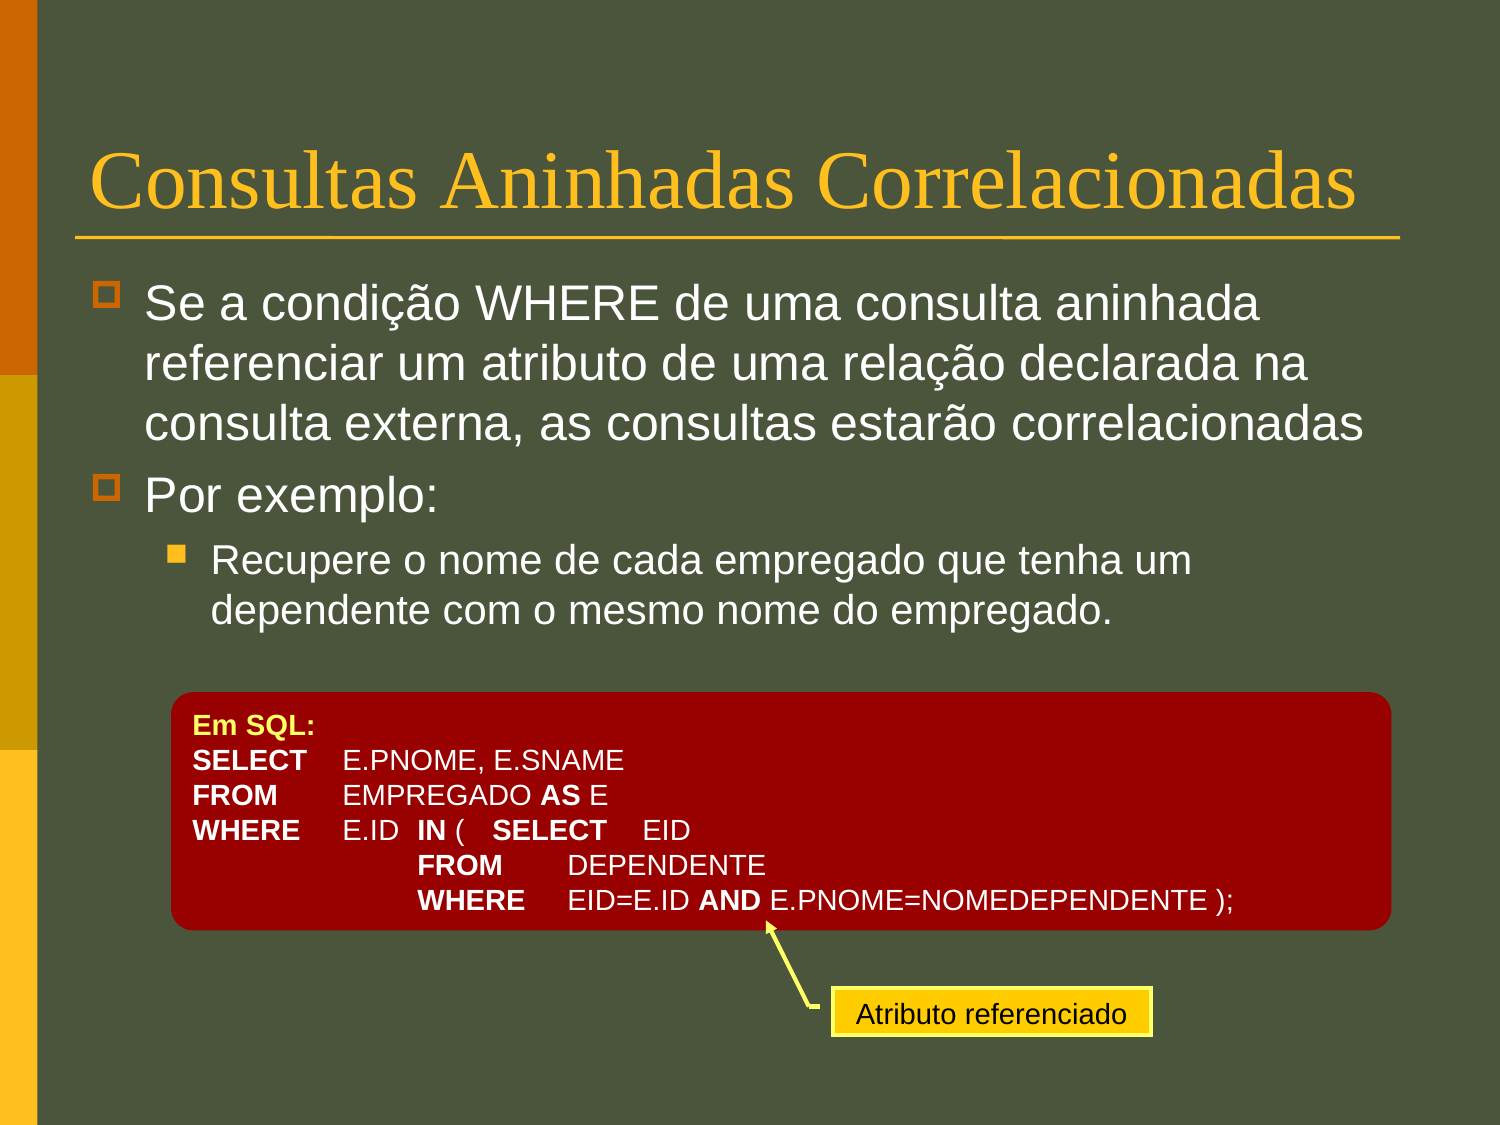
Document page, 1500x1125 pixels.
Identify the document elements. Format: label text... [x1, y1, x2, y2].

title Consultas Aninhadas Correlacionadas [75, 45, 1426, 233]
text_box Atributo referenciado [833, 988, 1151, 1035]
text_box Em SQL: SELECT E.PNOME, E.SNAME FROM EMPREGADO AS E WHERE E.ID IN ( SELECT EID FROM DEPENDENTE WHERE EID=E.ID AND E.PNOME=NOMEDEPENDENTE ); [171, 692, 1392, 931]
list Se a condição WHERE de uma consulta aninhada referenciar um atributo de uma relação declarada na consulta externa, as consultas estarão correlacionadas Por exemplo: Recupere o nome de cada empregado que tenha um dependente com o mesmo nome do empregado. [75, 262, 1426, 1006]
